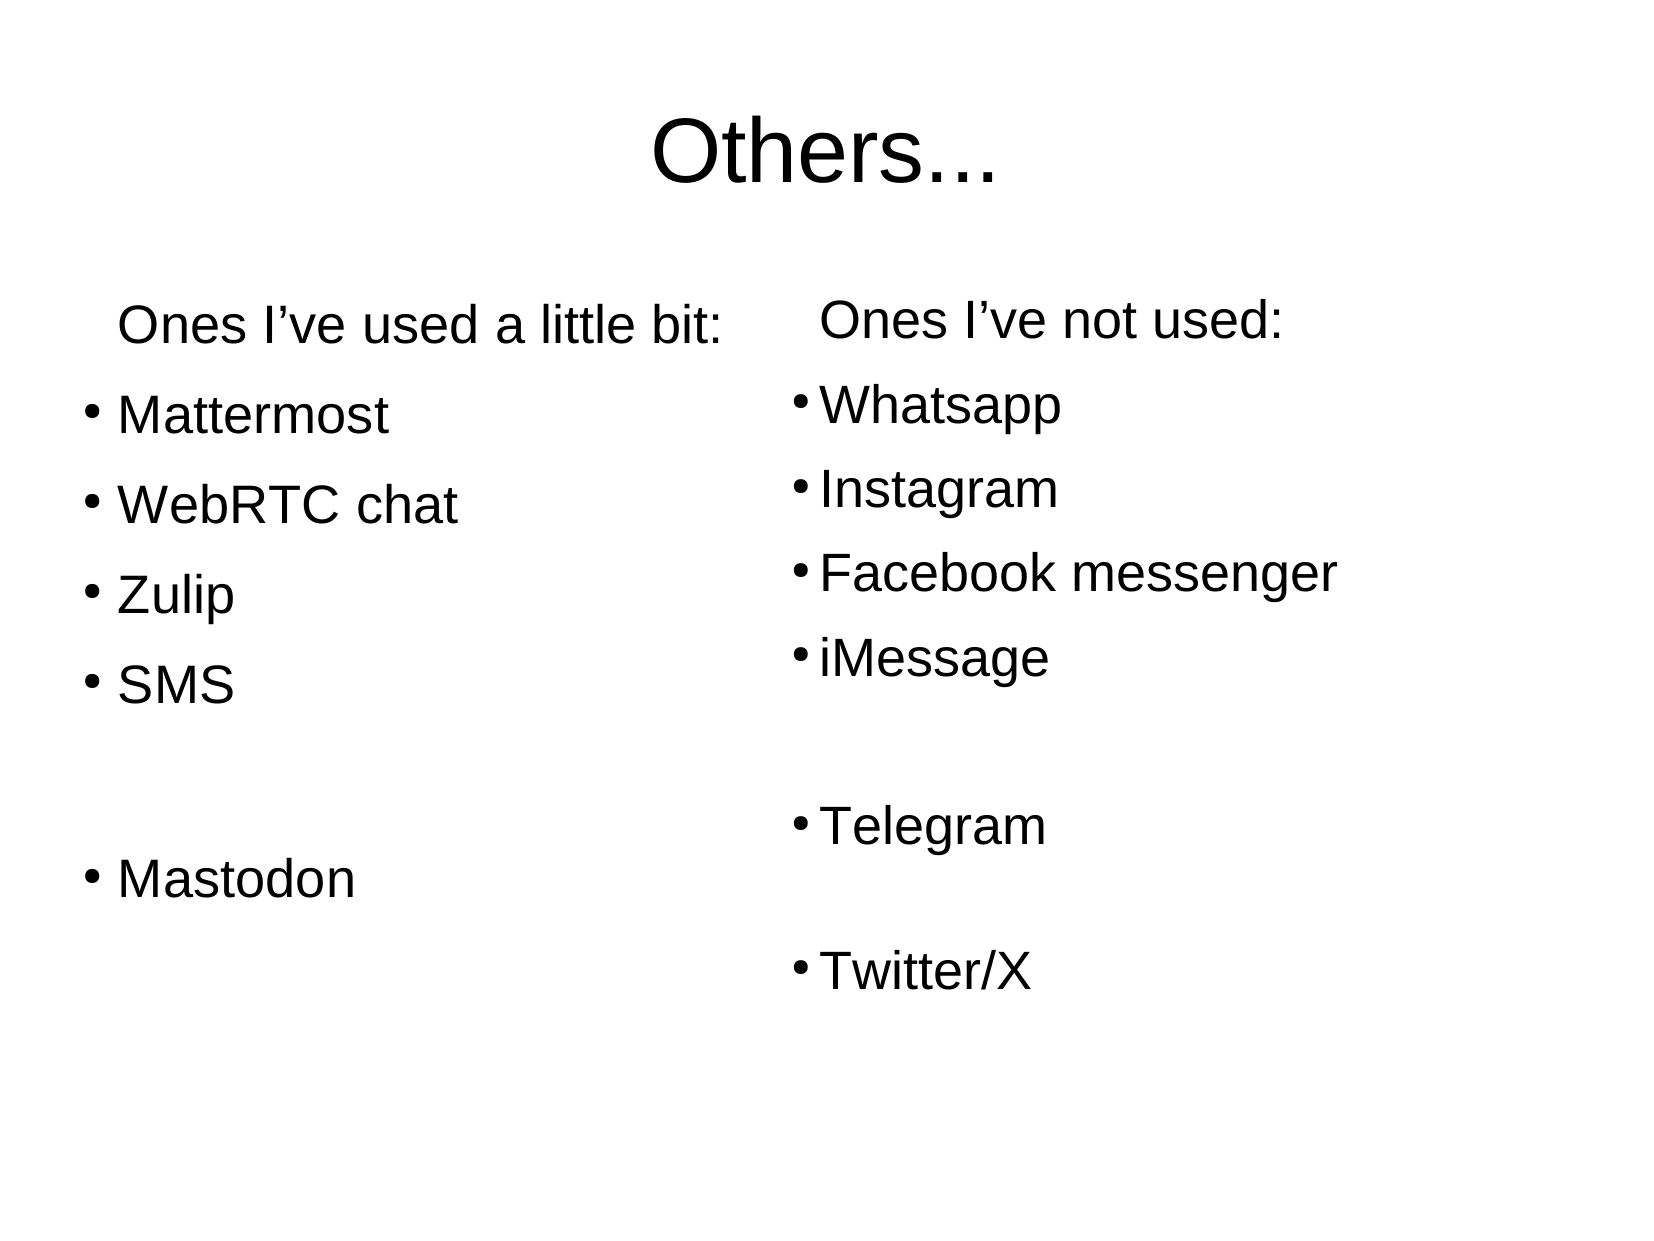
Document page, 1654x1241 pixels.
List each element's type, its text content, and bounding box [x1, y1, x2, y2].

list Ones I’ve used a little bit: Mattermost WebRTC chat Zulip SMS Mastodon [82, 290, 739, 1008]
list Ones I’ve not used: Whatsapp Instagram Facebook messenger iMessage Telegram Twitter/X [791, 286, 1447, 1004]
title Others... [82, 49, 1569, 255]
